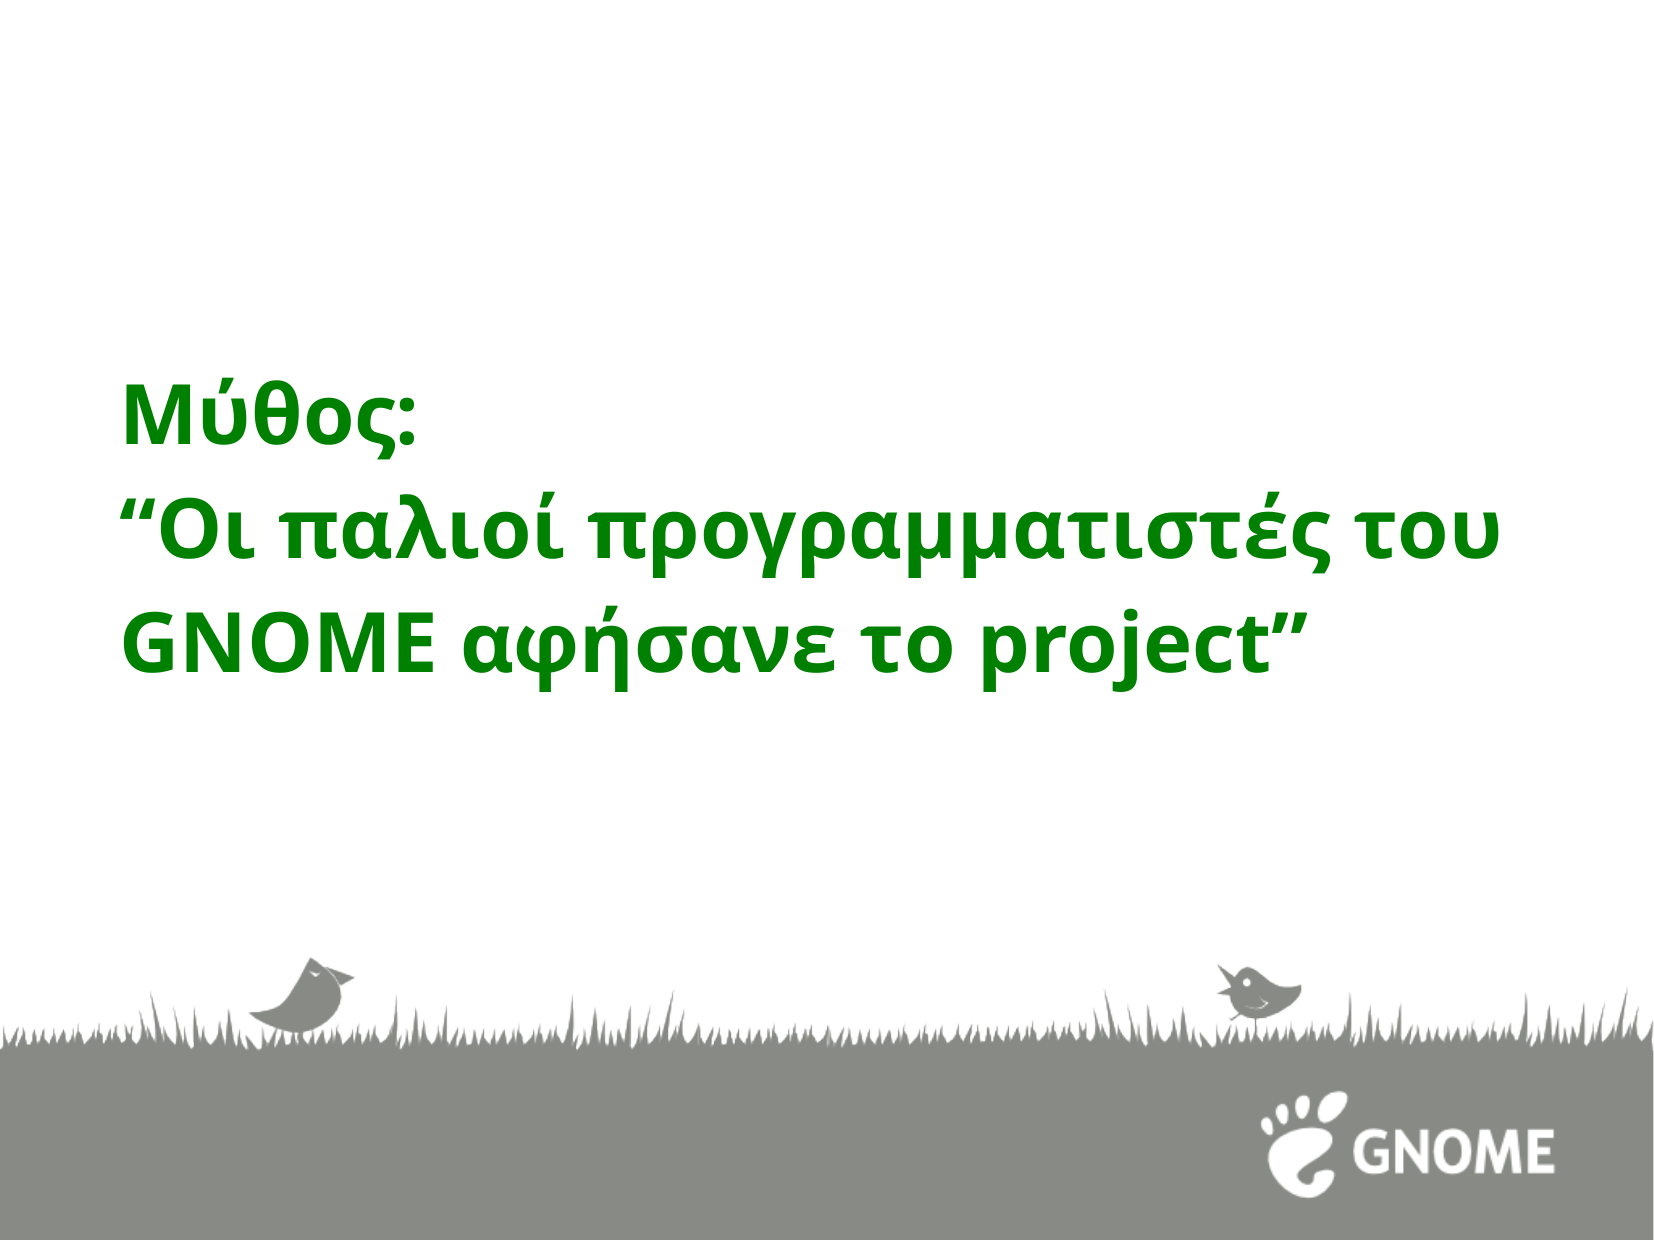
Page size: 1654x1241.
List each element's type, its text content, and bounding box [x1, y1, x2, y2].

text_box Μύθος: “Οι παλιοί προγραμματιστές του GNOME αφήσανε το project” [104, 348, 1568, 810]
picture [0, 0, 1654, 1241]
